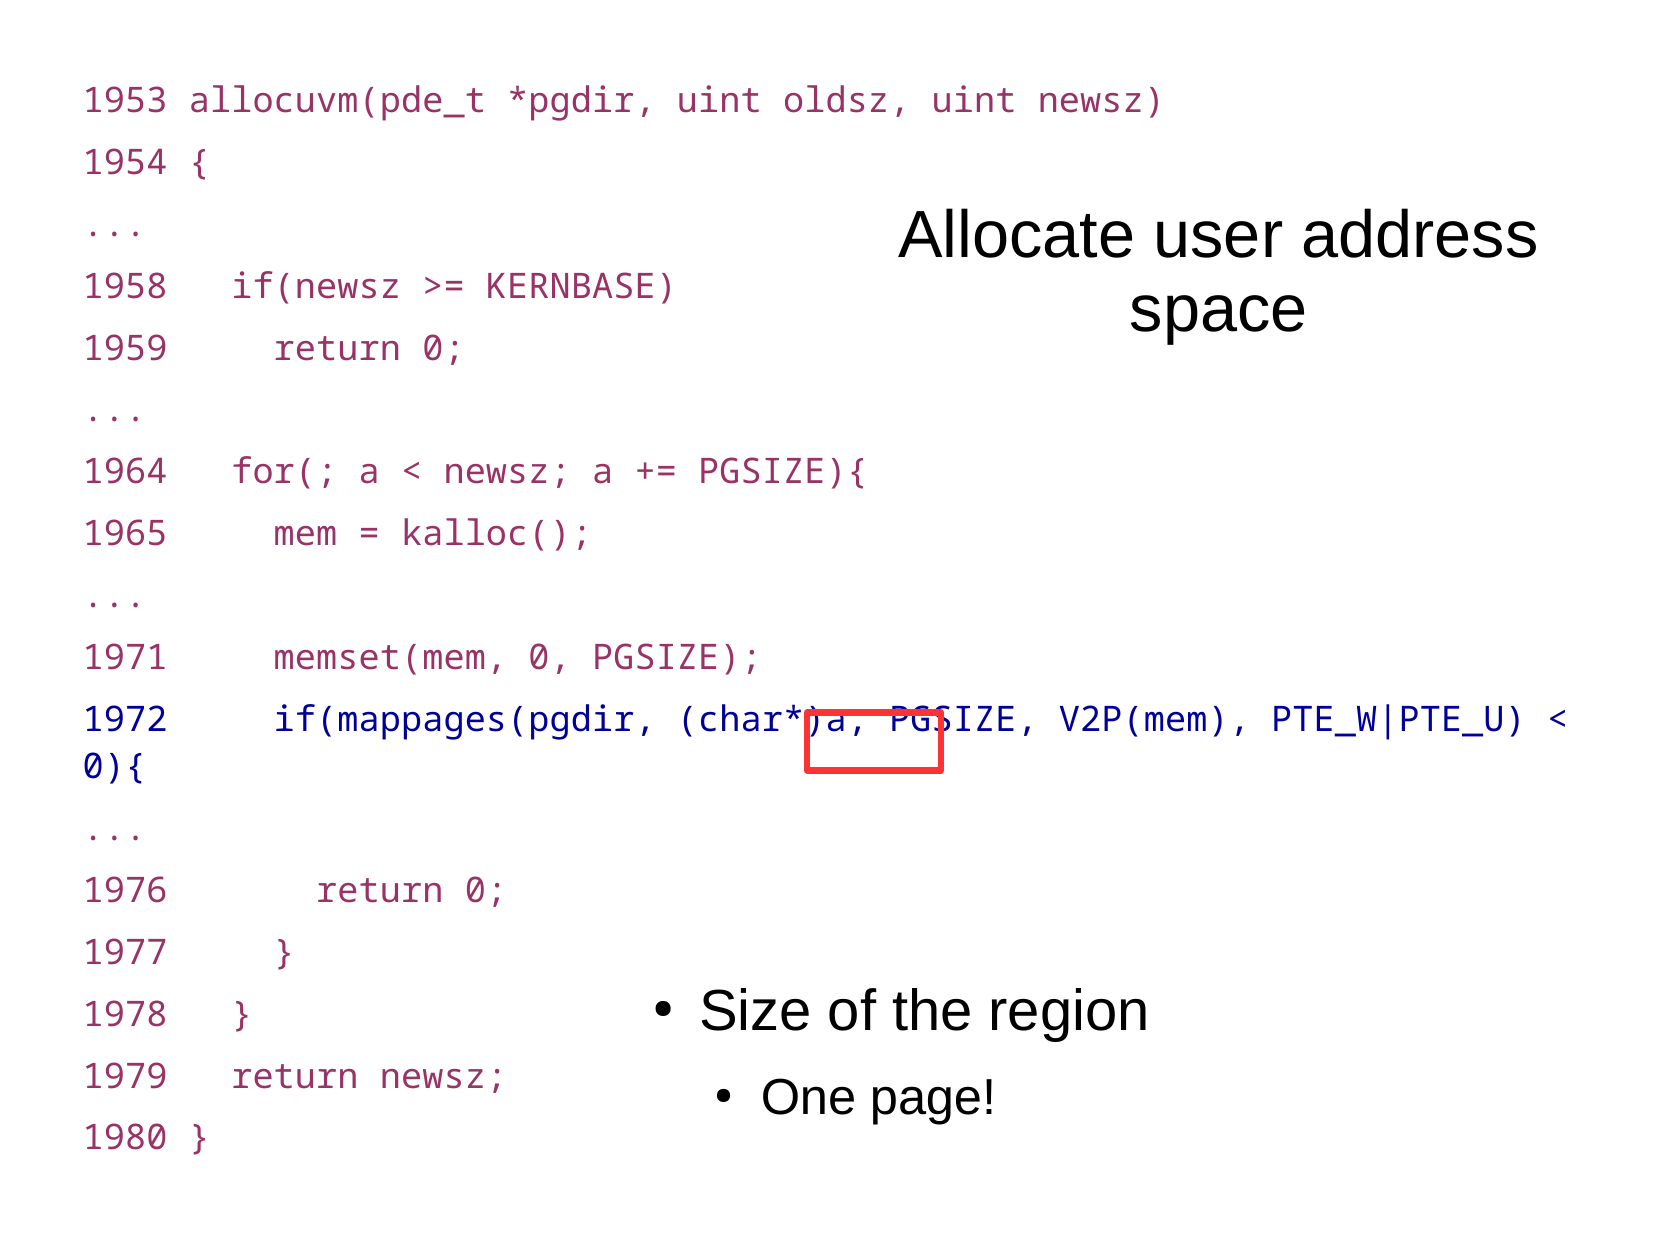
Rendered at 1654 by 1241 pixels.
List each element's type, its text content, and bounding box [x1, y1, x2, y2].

list 1953 allocuvm(pde_t *pgdir, uint oldsz, uint newsz) 1954 { ... 1958 if(newsz >= KERNBASE) 1959 return 0; ... 1964 for(; a < newsz; a += PGSIZE){ 1965 mem = kalloc(); ... 1971 memset(mem, 0, PGSIZE); 1972 if(mappages(pgdir, (char*)a, PGSIZE, V2P(mem), PTE_W|PTE_U) < 0){ ... 1976 return 0; 1977 } 1978 } 1979 return newsz; 1980 } [82, 75, 1571, 1163]
list Size of the region One page! [637, 978, 1530, 1126]
title Allocate user address space [825, 167, 1613, 376]
